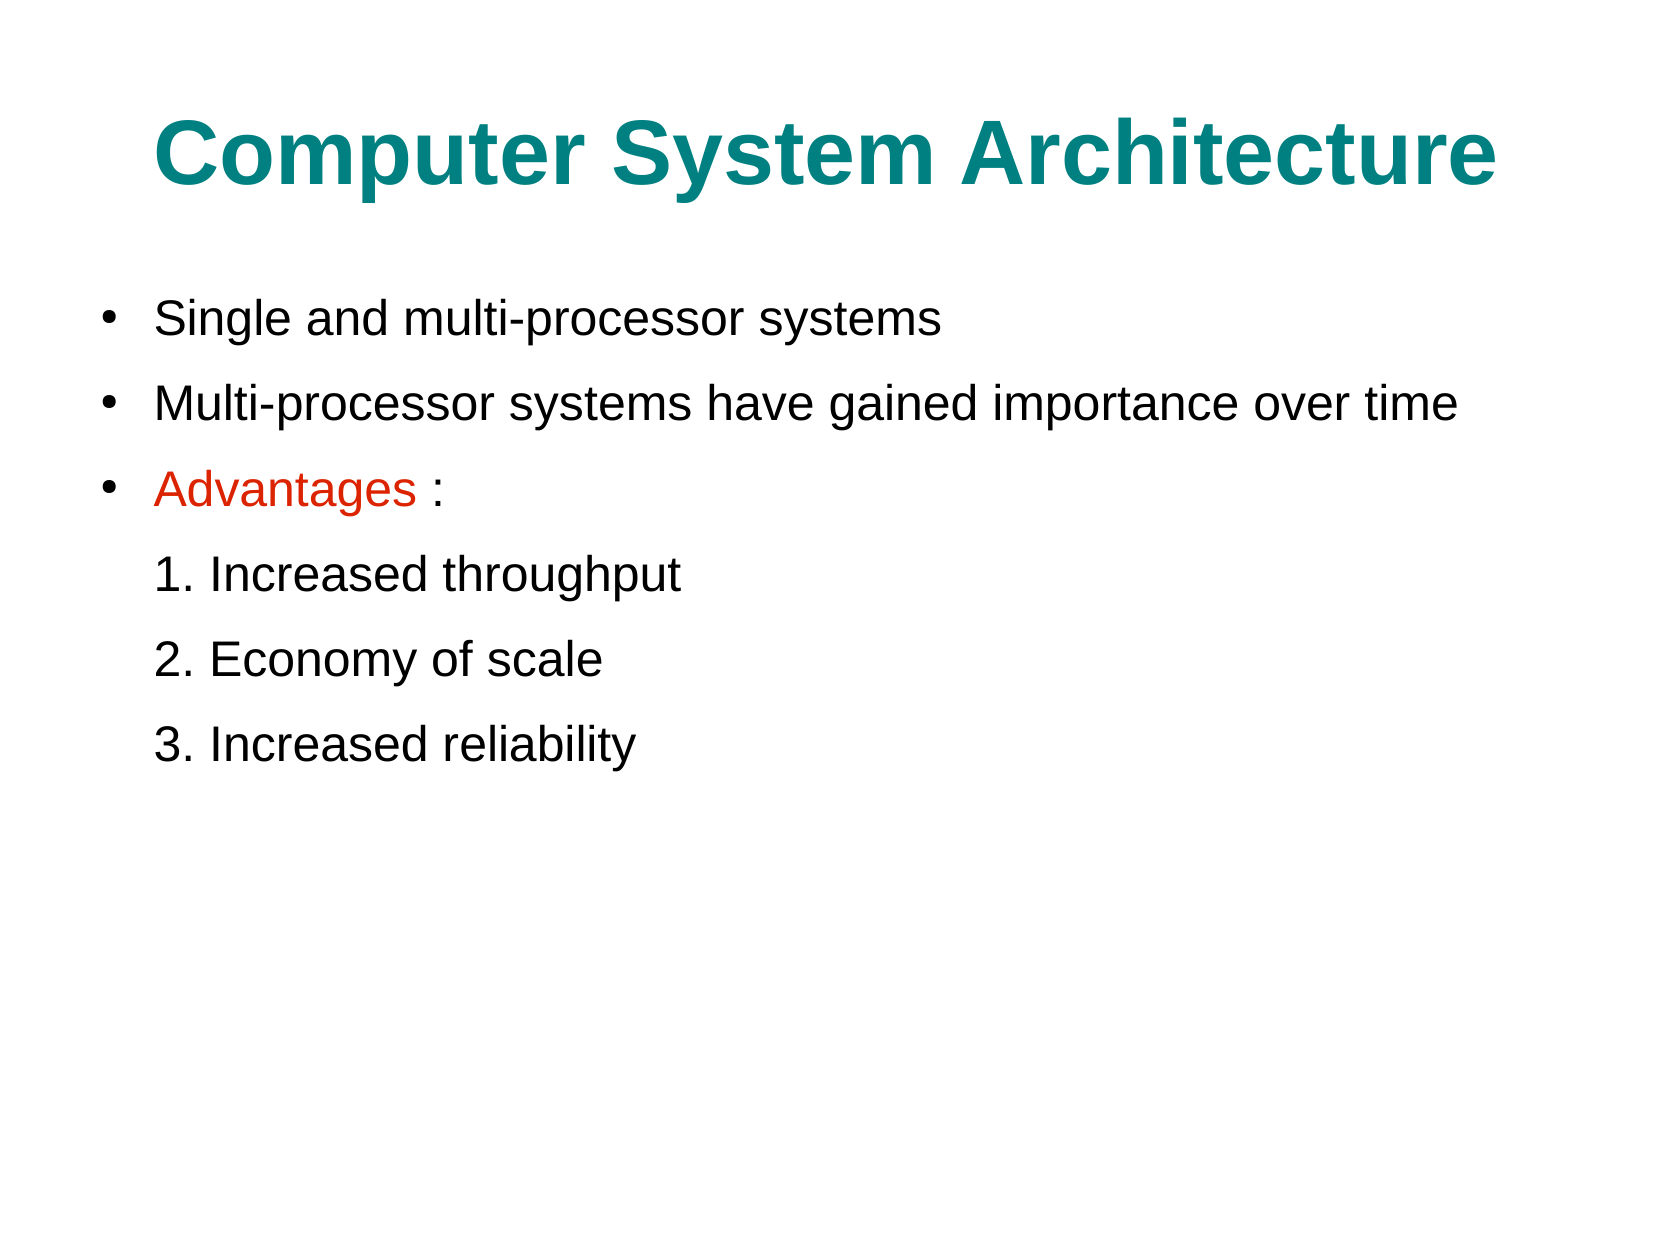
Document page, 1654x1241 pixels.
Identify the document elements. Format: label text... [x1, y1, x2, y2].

title Computer System Architecture [82, 49, 1571, 257]
list Single and multi-processor systems Multi-processor systems have gained importance over time Advantages : 1. Increased throughput 2. Economy of scale 3. Increased reliability [82, 290, 1571, 1010]
